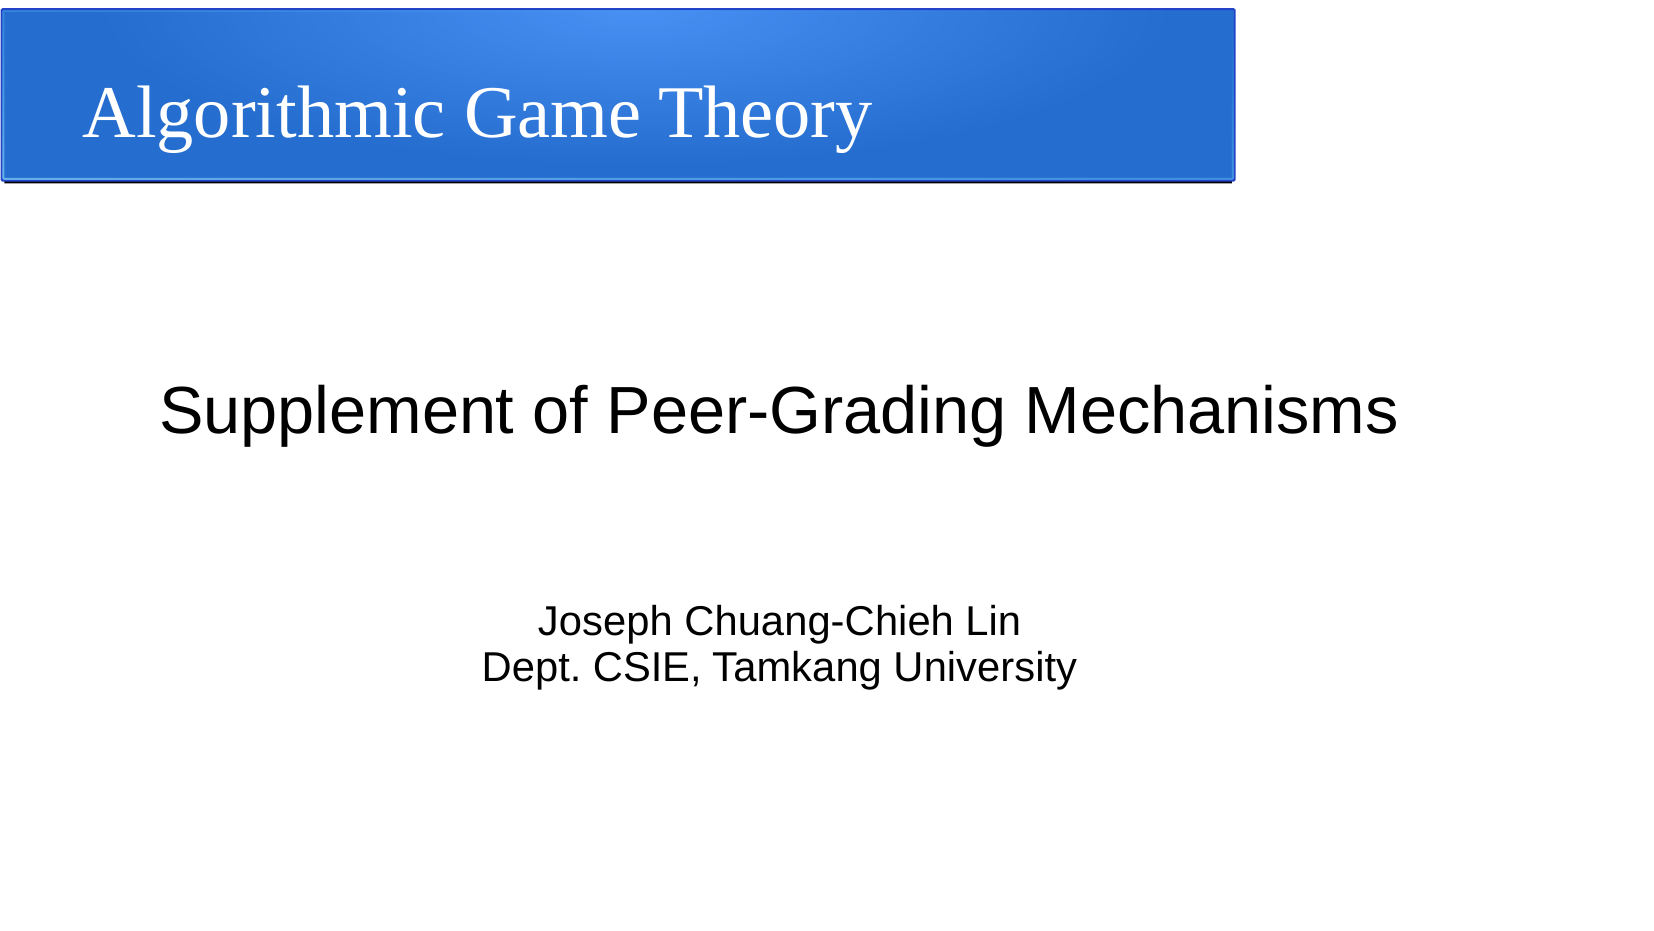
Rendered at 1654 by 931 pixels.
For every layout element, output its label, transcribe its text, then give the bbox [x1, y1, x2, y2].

title Algorithmic Game Theory [82, 35, 1235, 189]
subtitle Supplement of Peer-Grading Mechanisms Joseph Chuang-Chieh Lin Dept. CSIE, Tamkang University [35, 224, 1524, 764]
